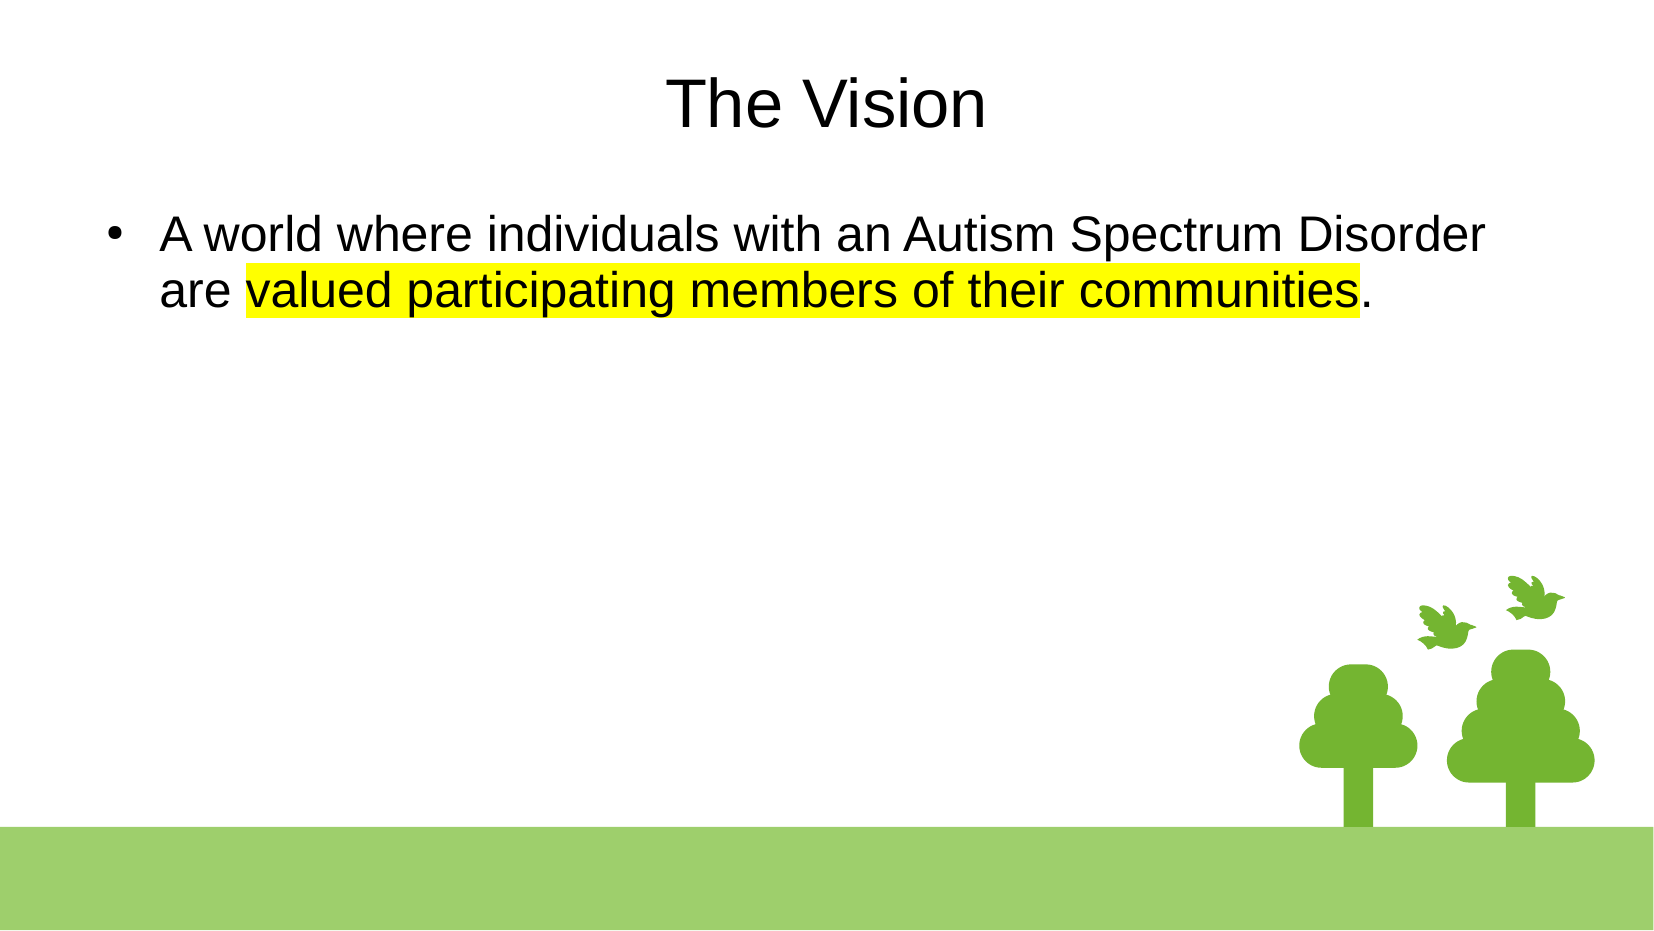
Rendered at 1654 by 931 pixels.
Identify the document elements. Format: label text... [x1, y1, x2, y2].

title The Vision [88, 29, 1565, 178]
list A world where individuals with an Autism Spectrum Disorder are valued participating members of their communities. [88, 206, 1565, 739]
